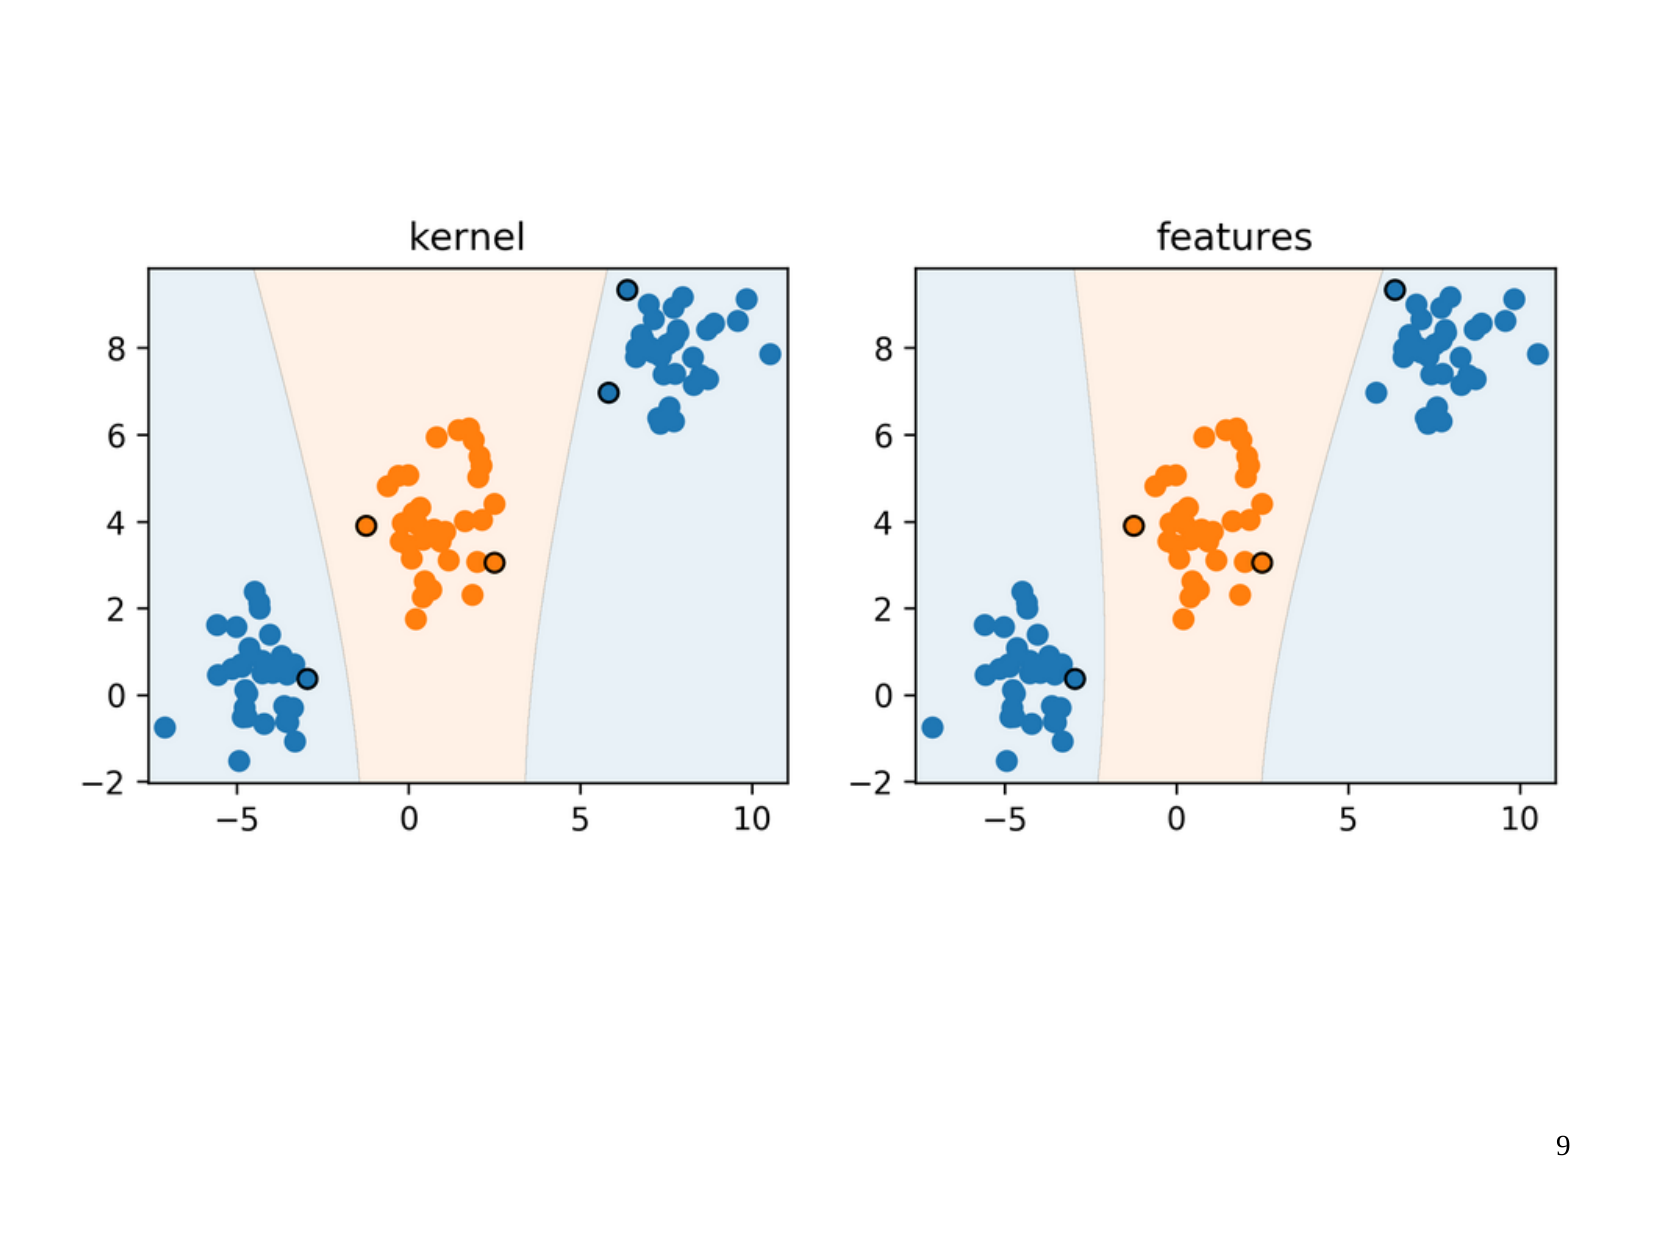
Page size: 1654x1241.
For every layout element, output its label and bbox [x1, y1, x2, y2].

picture [60, 194, 1576, 869]
